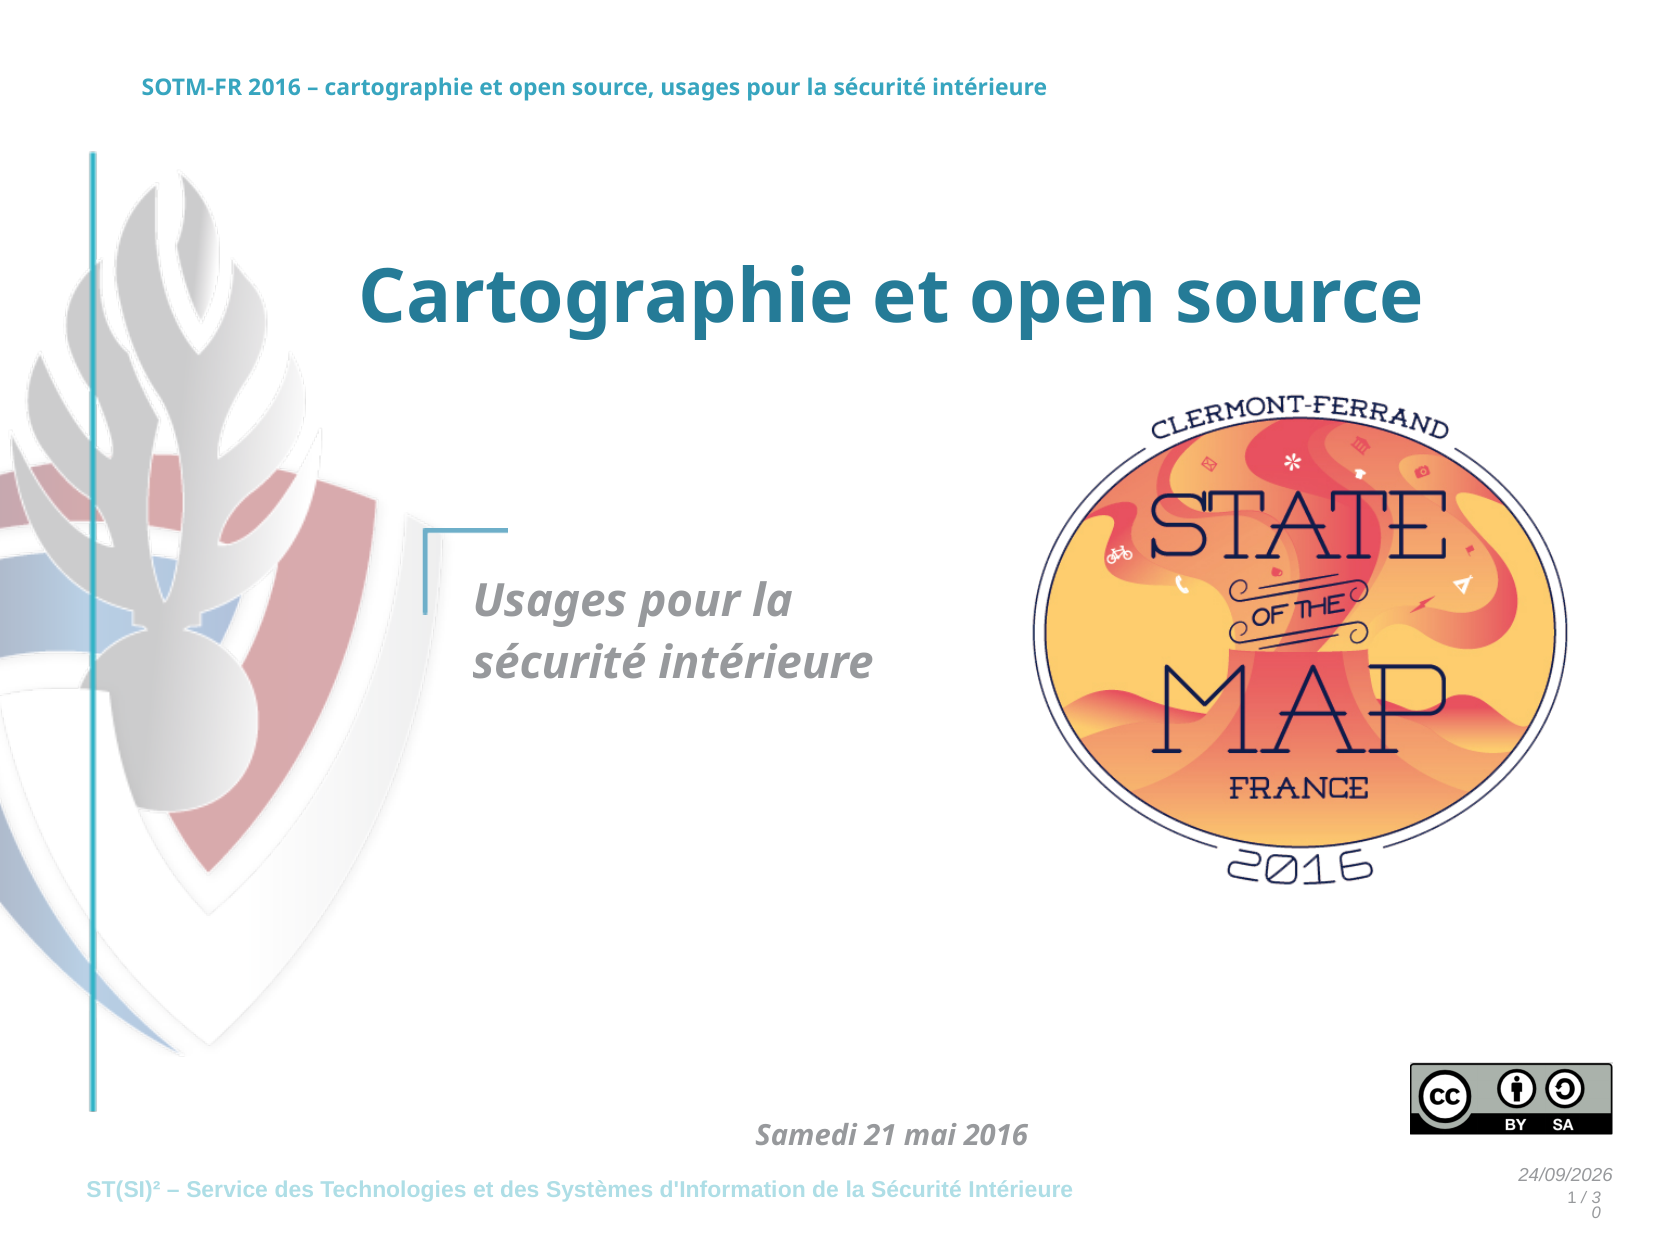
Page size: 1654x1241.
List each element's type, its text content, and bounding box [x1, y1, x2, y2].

picture [0, 86, 508, 1176]
picture [1023, 361, 1577, 916]
list Cartographie et open source [94, 242, 1619, 349]
picture [1410, 1062, 1613, 1136]
list Samedi 21 mai 2016 [94, 1113, 1619, 1158]
list Usages pour la sécurité intérieure [472, 566, 1023, 646]
title SOTM-FR 2016 – cartographie et open source, usages pour la sécurité intérieure [141, 70, 1571, 103]
